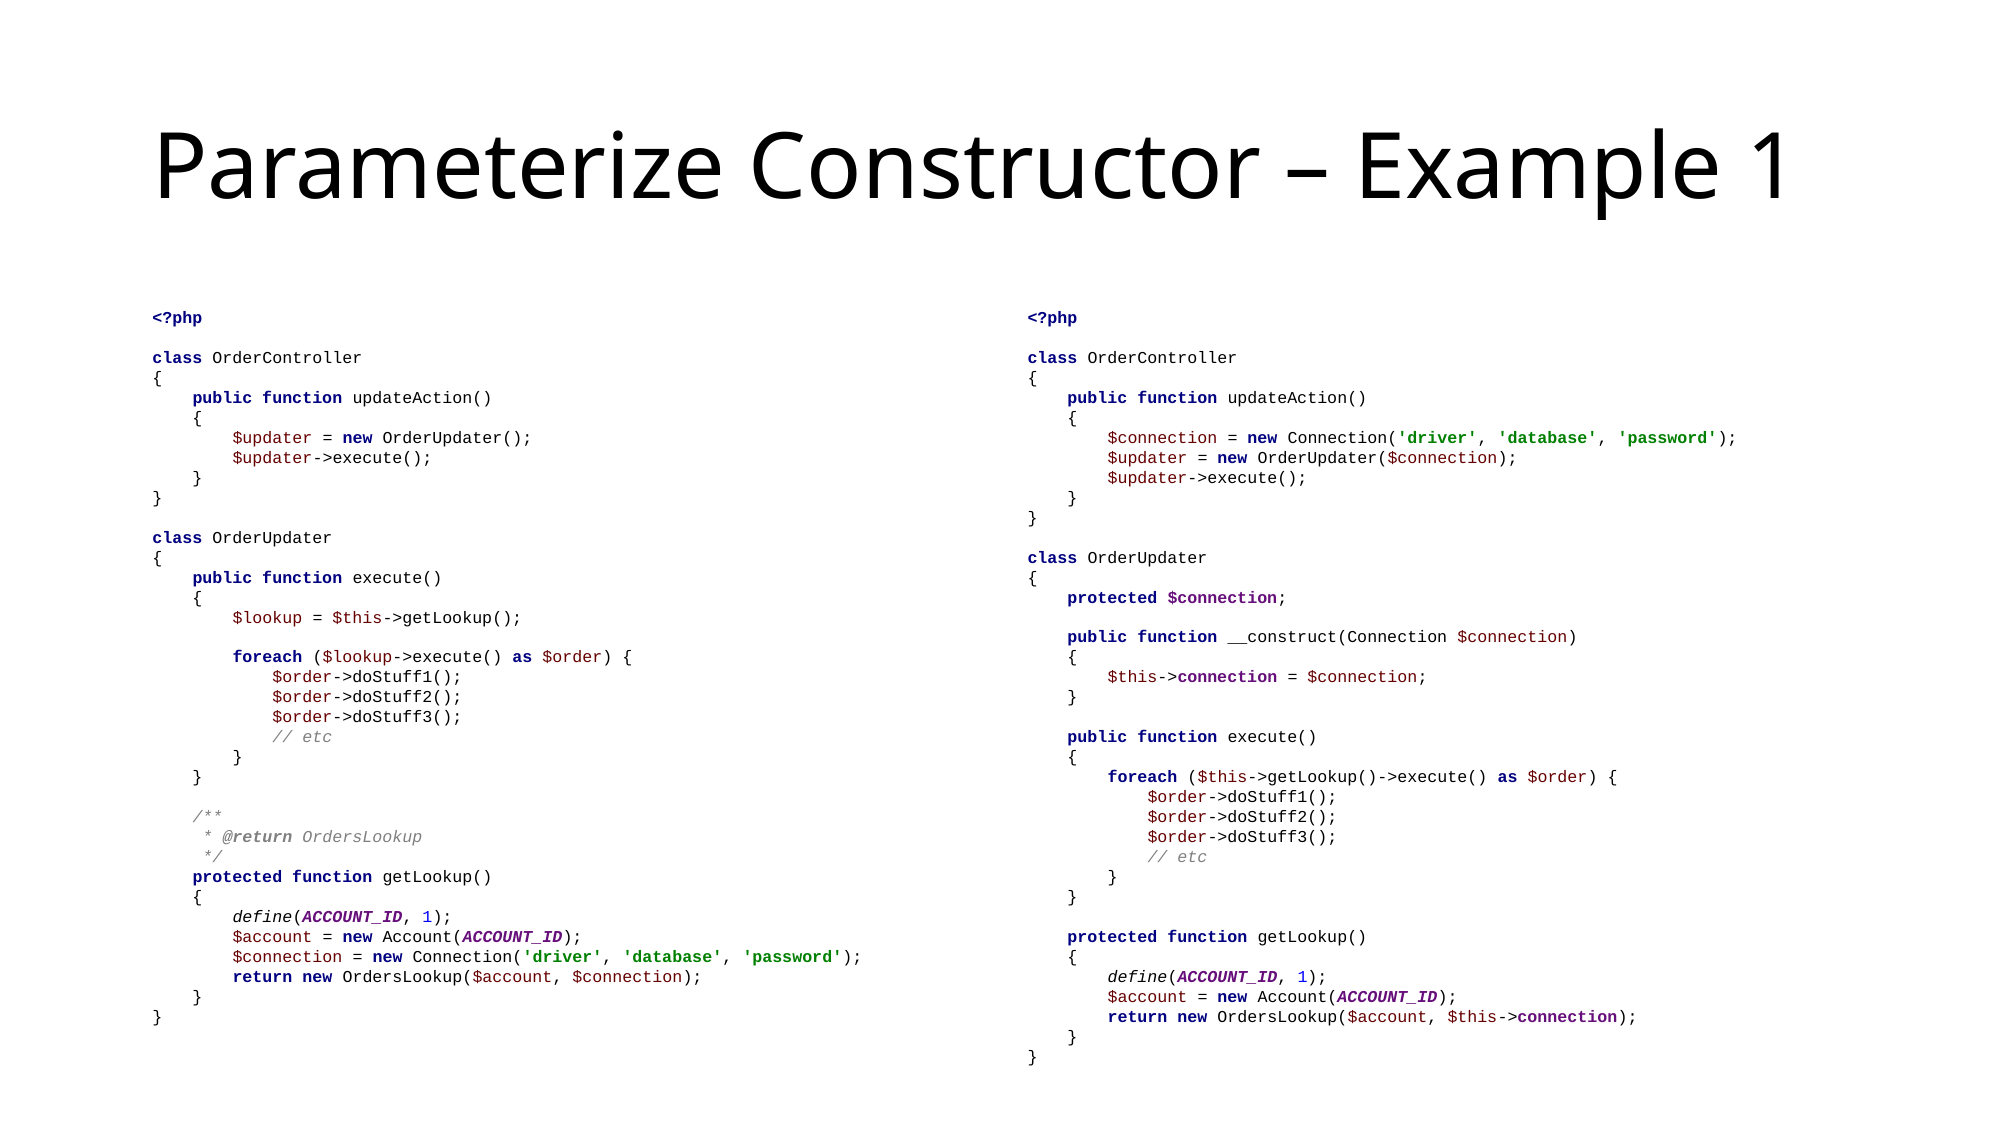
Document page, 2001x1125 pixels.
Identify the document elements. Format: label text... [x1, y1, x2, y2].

title Parameterize Constructor – Example 1 [137, 59, 1863, 278]
list <?php class OrderController { public function updateAction() { $updater = new OrderUpdater(); $updater->execute(); } } class OrderUpdater { public function execute() { $lookup = $this->getLookup(); foreach ($lookup->execute() as $order) { $order->doStuff1(); $order->doStuff2(); $order->doStuff3(); // etc } } /** * @return OrdersLookup */ protected function getLookup() { define(ACCOUNT_ID, 1); $account = new Account(ACCOUNT_ID); $connection = new Connection('driver', 'database', 'password'); return new OrdersLookup($account, $connection); } } [137, 299, 878, 1062]
list <?php class OrderController { public function updateAction() { $connection = new Connection('driver', 'database', 'password'); $updater = new OrderUpdater($connection); $updater->execute(); } } class OrderUpdater { protected $connection; public function __construct(Connection $connection) { $this->connection = $connection; } public function execute() { foreach ($this->getLookup()->execute() as $order) { $order->doStuff1(); $order->doStuff2(); $order->doStuff3(); // etc } } protected function getLookup() { define(ACCOUNT_ID, 1); $account = new Account(ACCOUNT_ID); return new OrdersLookup($account, $this->connection); } } [1012, 299, 1753, 1103]
